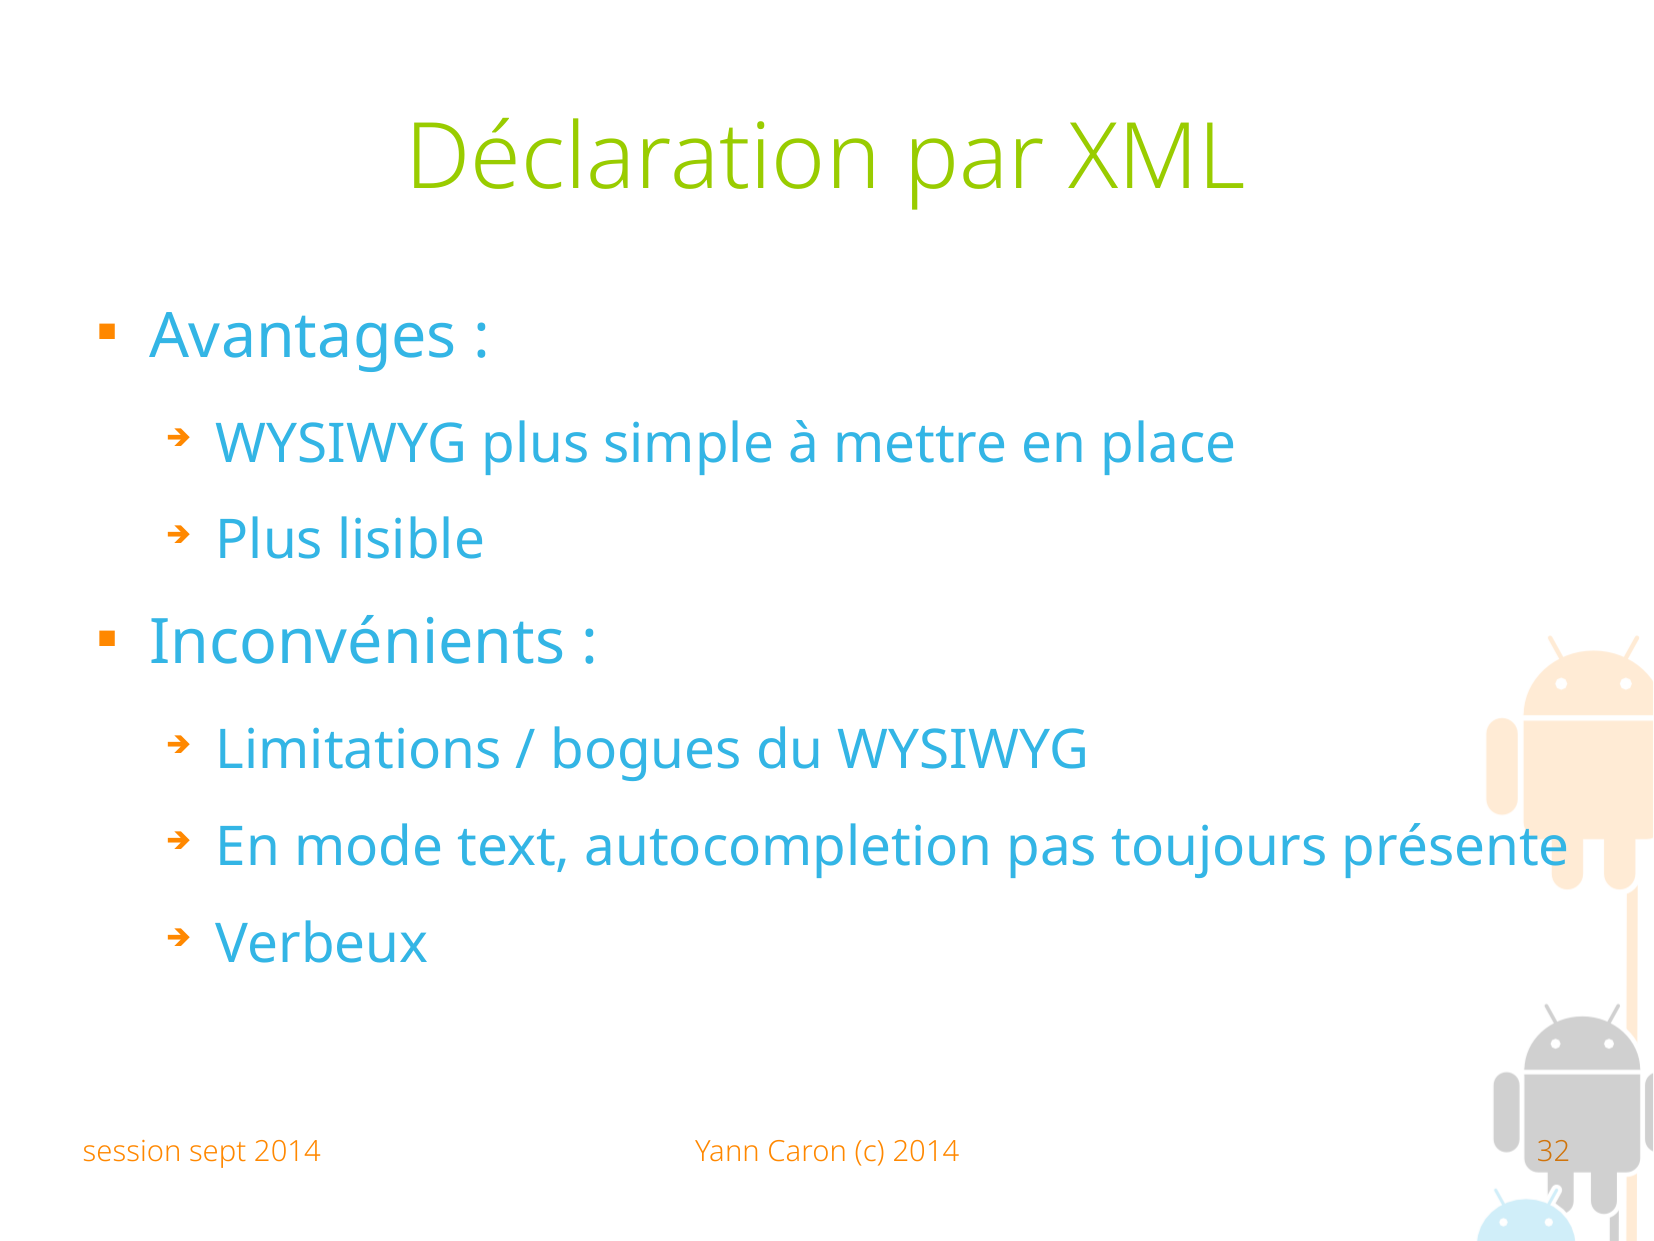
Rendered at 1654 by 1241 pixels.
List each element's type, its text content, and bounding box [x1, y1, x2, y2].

title Déclaration par XML [82, 49, 1571, 257]
list Avantages : WYSIWYG plus simple à mettre en place Plus lisible Inconvénients : Limitations / bogues du WYSIWYG En mode text, autocompletion pas toujours présente Verbeux [82, 290, 1571, 1010]
picture [240, 423, 1654, 1241]
